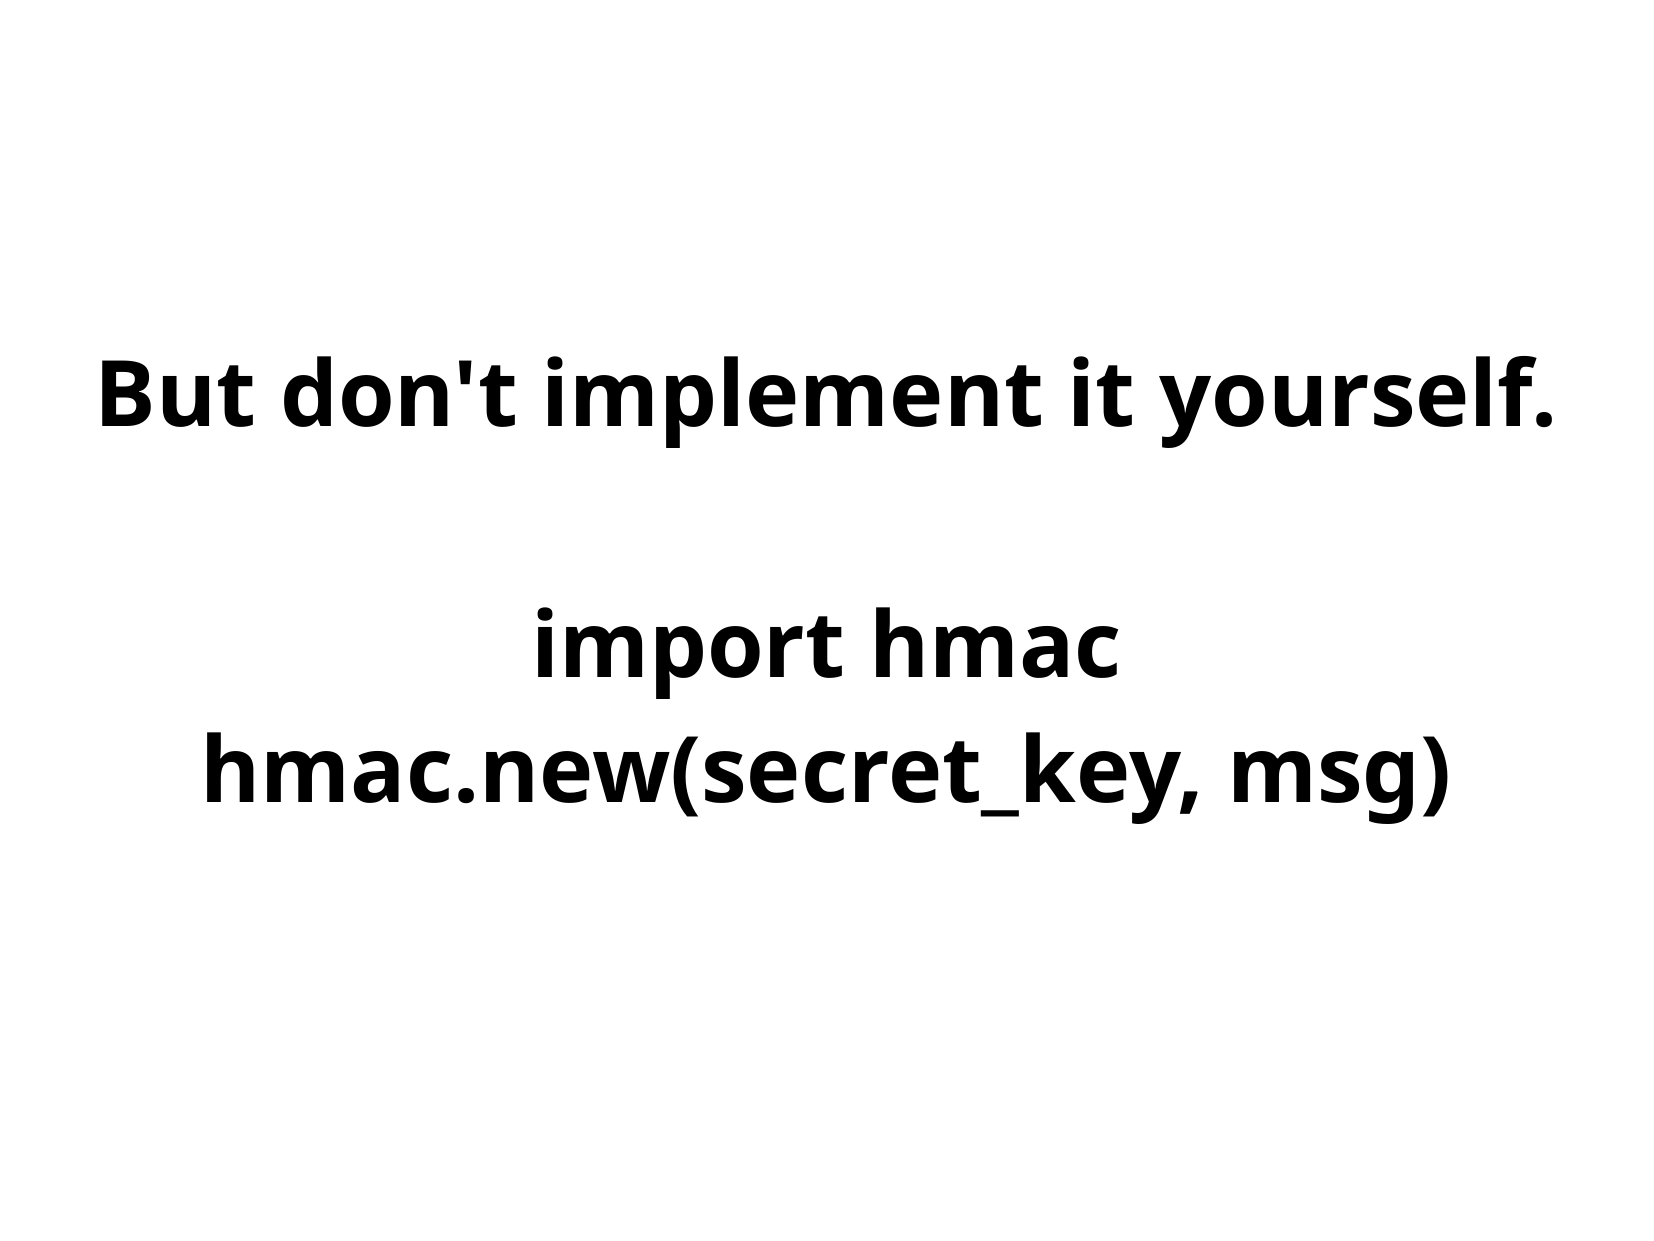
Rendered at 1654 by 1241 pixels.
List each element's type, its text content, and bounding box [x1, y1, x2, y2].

subtitle But don't implement it yourself. import hmac hmac.new(secret_key, msg) [82, 49, 1571, 1109]
